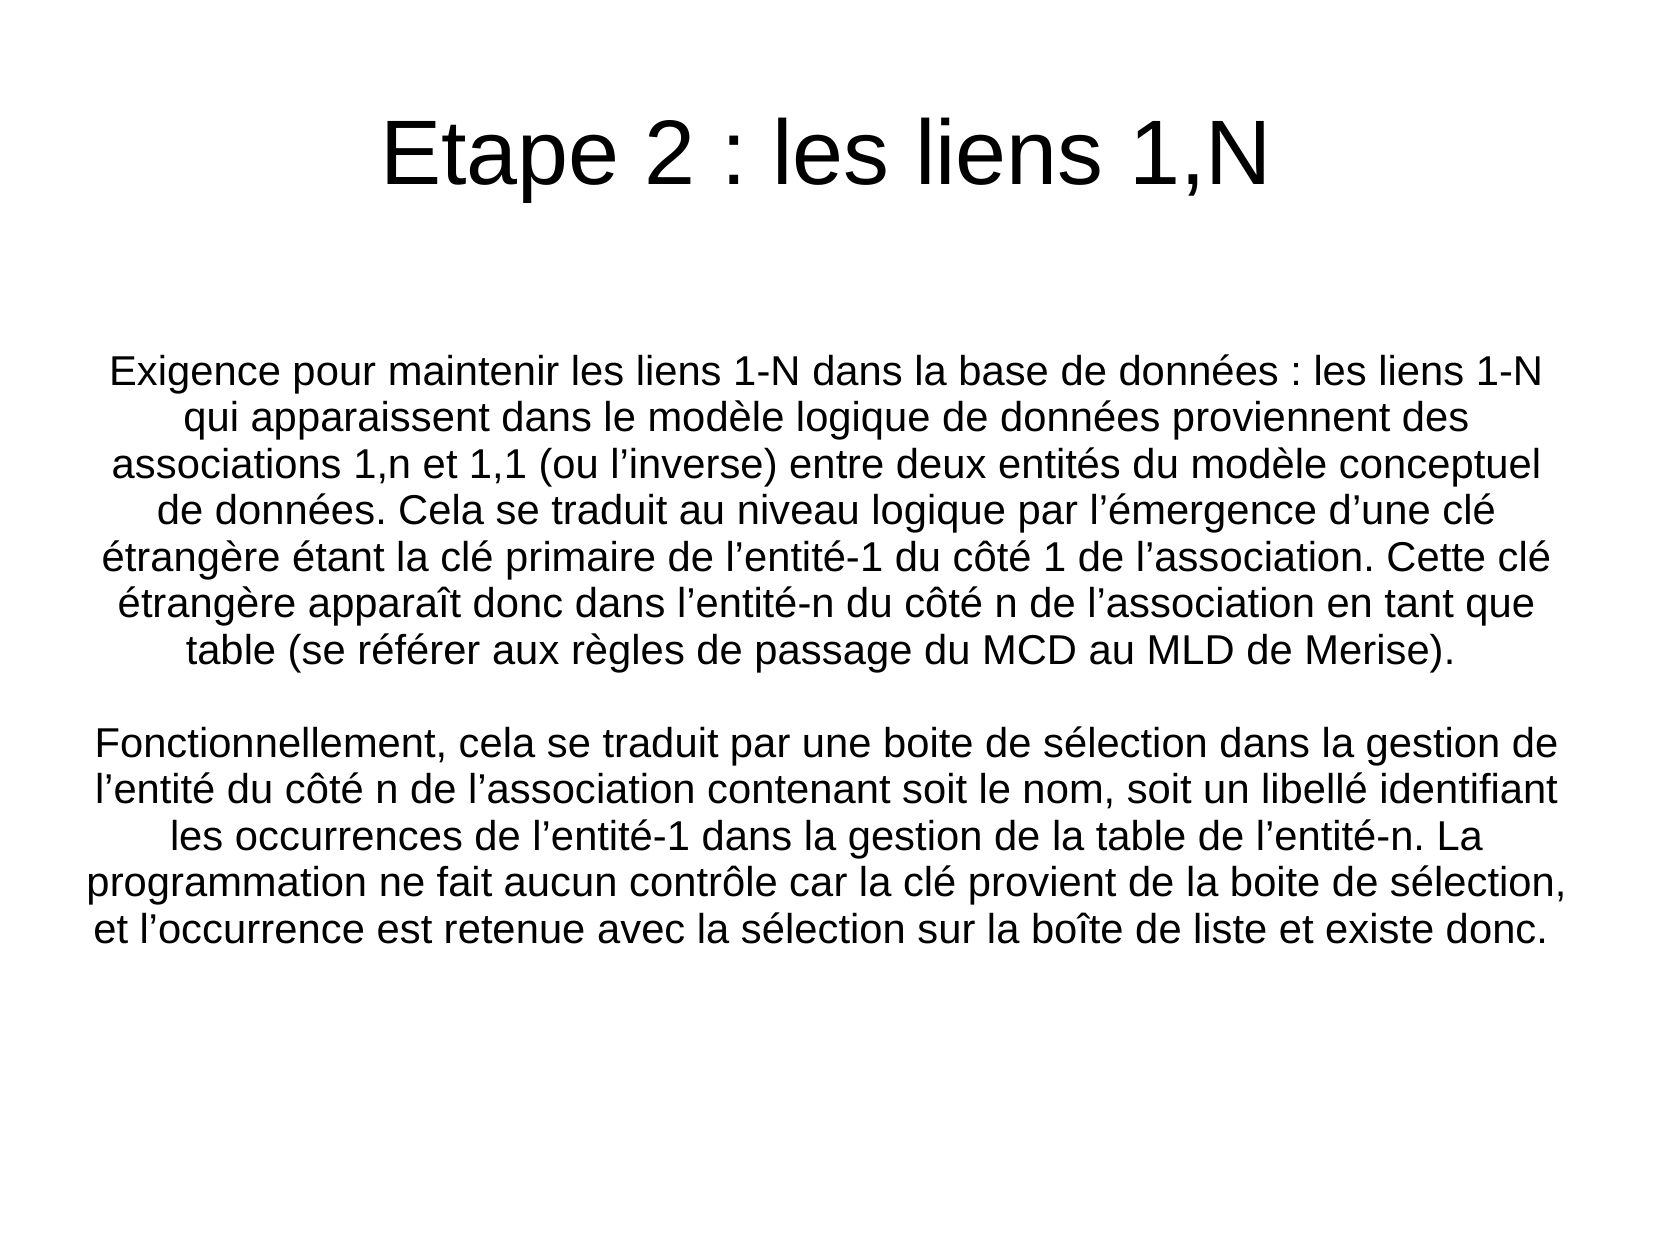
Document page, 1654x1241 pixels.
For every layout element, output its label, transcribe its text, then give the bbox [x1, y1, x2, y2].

subtitle Exigence pour maintenir les liens 1-N dans la base de données : les liens 1-N qui apparaissent dans le modèle logique de données proviennent des associations 1,n et 1,1 (ou l’inverse) entre deux entités du modèle conceptuel de données. Cela se traduit au niveau logique par l’émergence d’une clé étrangère étant la clé primaire de l’entité-1 du côté 1 de l’association. Cette clé étrangère apparaît donc dans l’entité-n du côté n de l’association en tant que table (se référer aux règles de passage du MCD au MLD de Merise). Fonctionnellement, cela se traduit par une boite de sélection dans la gestion de l’entité du côté n de l’association contenant soit le nom, soit un libellé identifiant les occurrences de l’entité-1 dans la gestion de la table de l’entité-n. La programmation ne fait aucun contrôle car la clé provient de la boite de sélection, et l’occurrence est retenue avec la sélection sur la boîte de liste et existe donc. [82, 290, 1571, 1010]
title Etape 2 : les liens 1,N [82, 49, 1571, 257]
